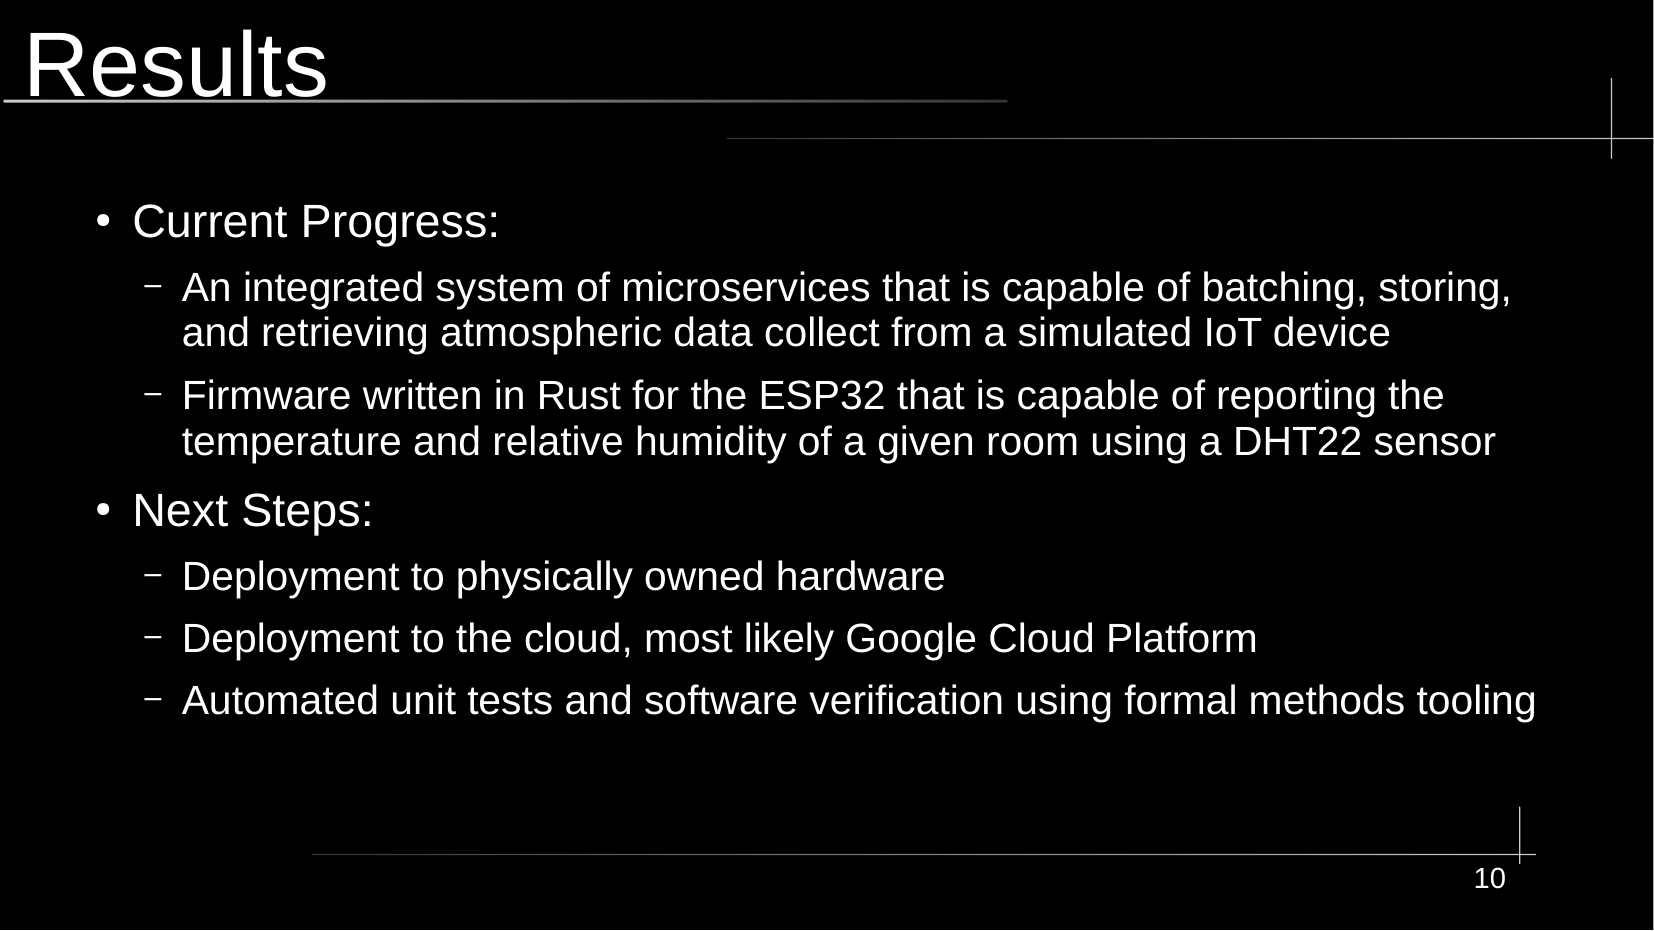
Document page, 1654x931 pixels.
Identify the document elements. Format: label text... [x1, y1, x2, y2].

list Current Progress: An integrated system of microservices that is capable of batching, storing, and retrieving atmospheric data collect from a simulated IoT device Firmware written in Rust for the ESP32 that is capable of reporting the temperature and relative humidity of a given room using a DHT22 sensor Next Steps: Deployment to physically owned hardware Deployment to the cloud, most likely Google Cloud Platform Automated unit tests and software verification using formal methods tooling [82, 195, 1571, 735]
title Results [23, 11, 1589, 119]
